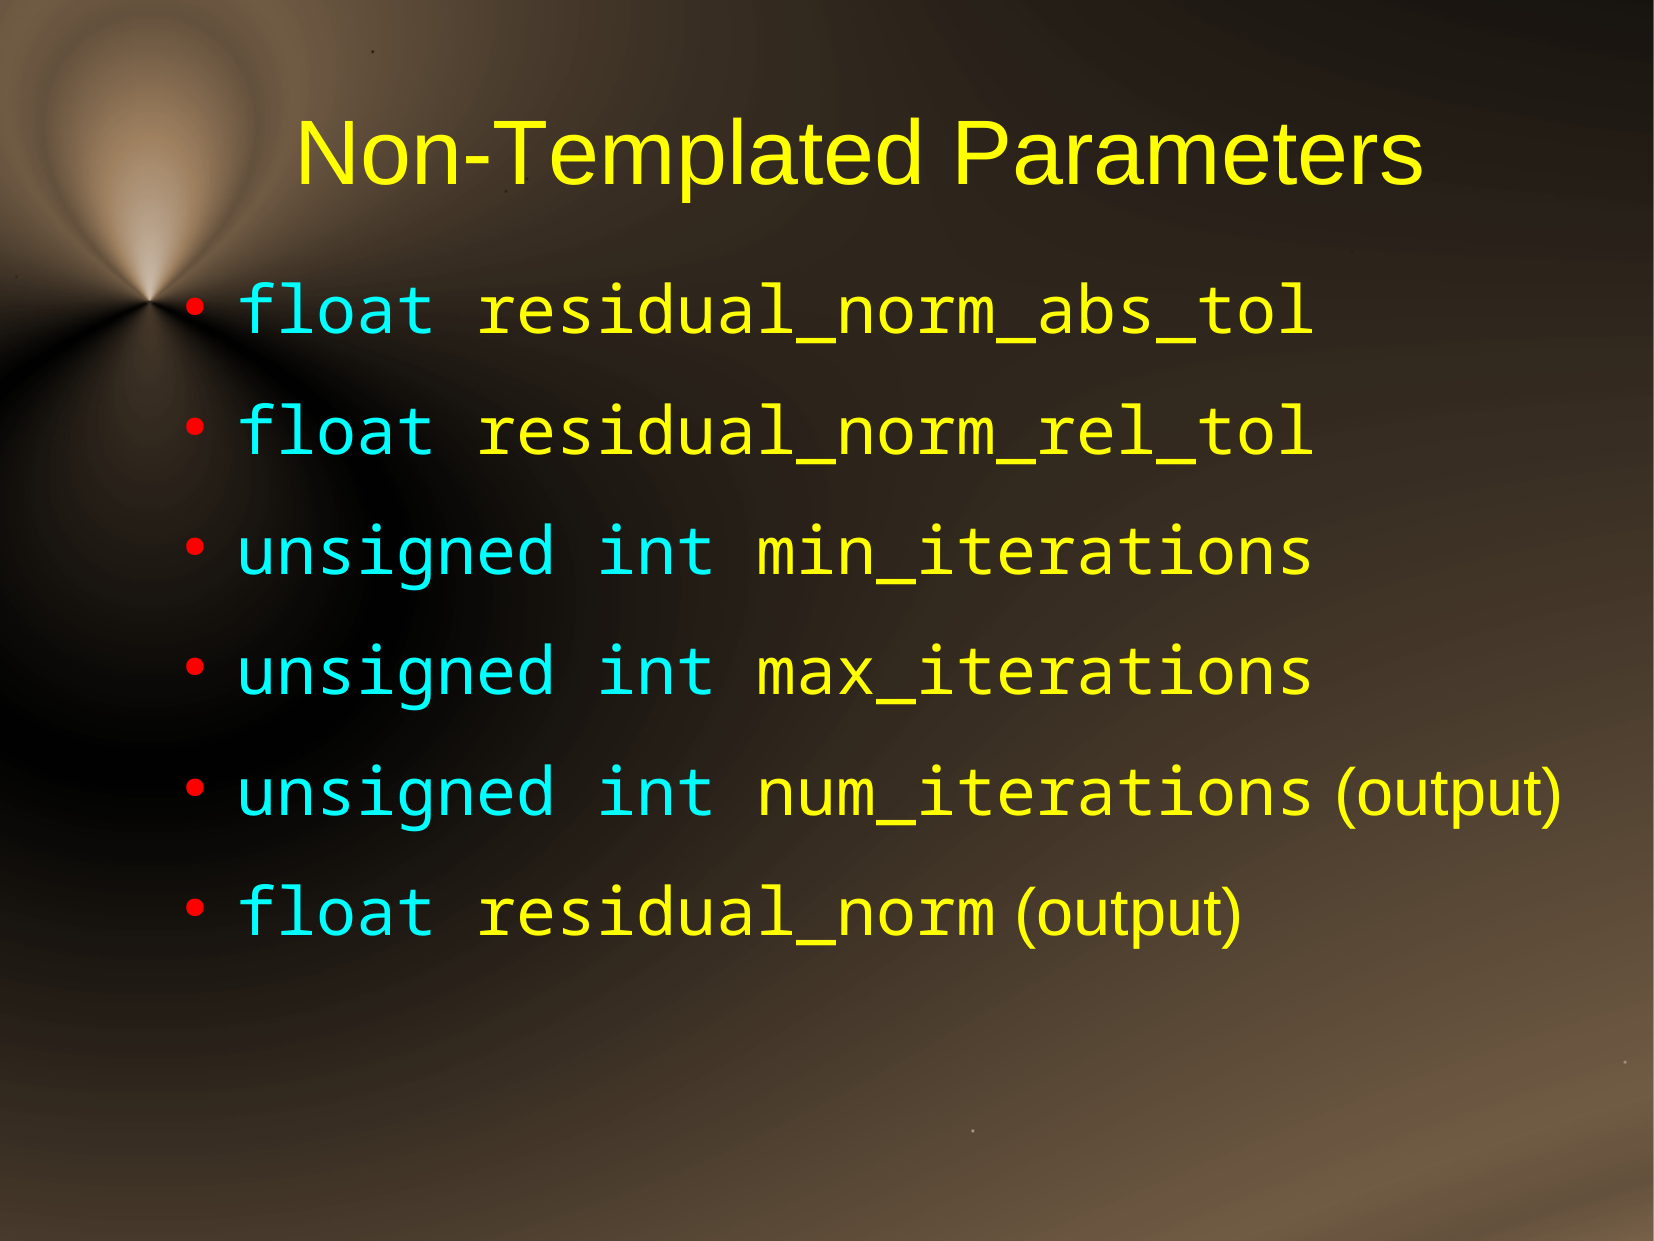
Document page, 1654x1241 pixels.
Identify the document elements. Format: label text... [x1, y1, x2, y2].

list float residual_norm_abs_tol float residual_norm_rel_tol unsigned int min_iterations unsigned int max_iterations unsigned int num_iterations (output) float residual_norm (output) [147, 262, 1571, 1094]
title Non-Templated Parameters [150, 56, 1571, 250]
picture [0, 0, 1654, 1241]
